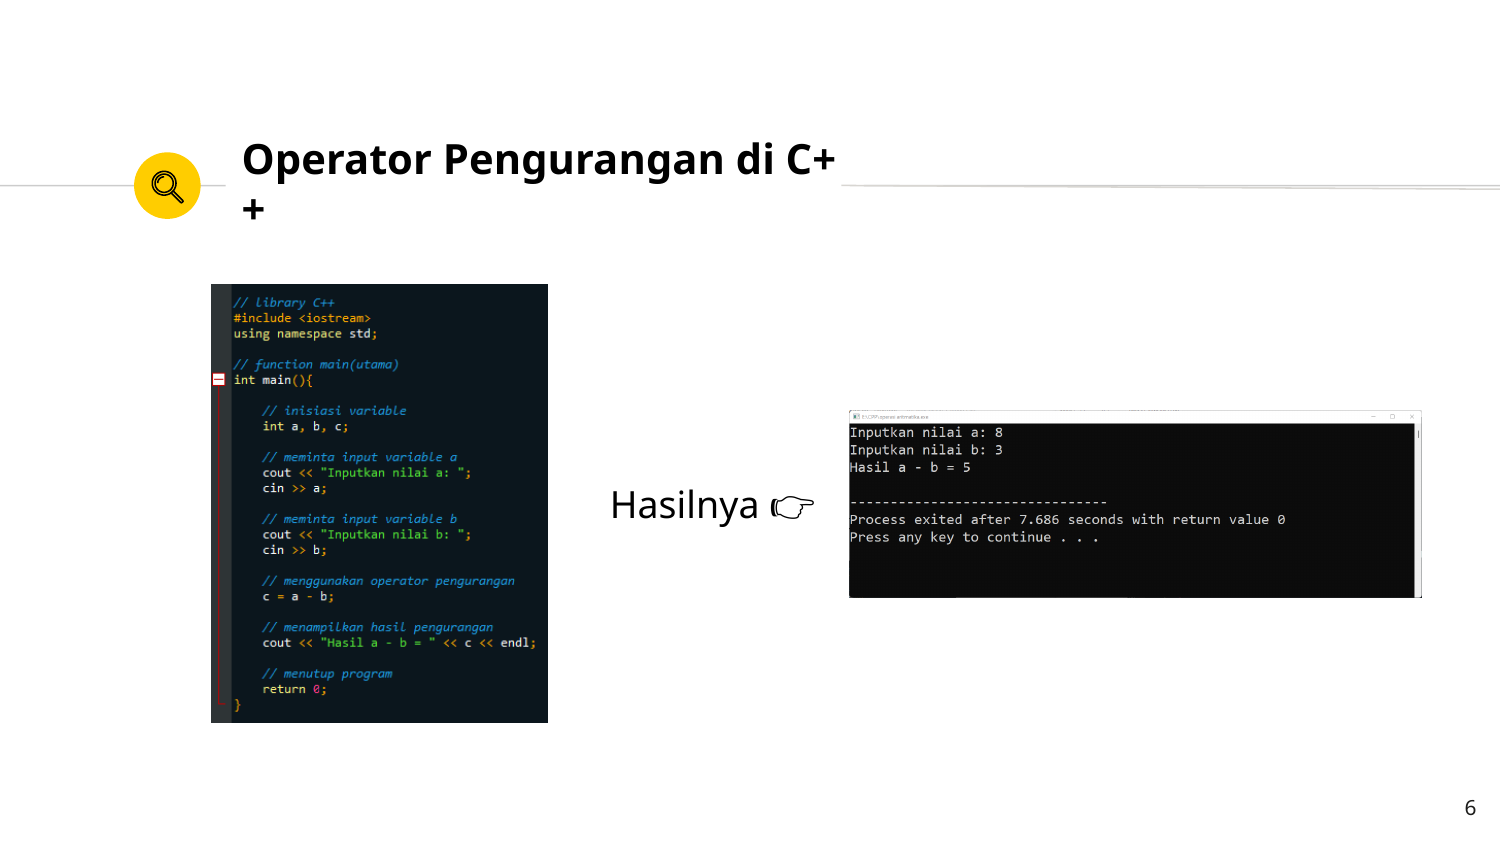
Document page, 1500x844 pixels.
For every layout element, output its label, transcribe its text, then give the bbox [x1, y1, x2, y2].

text_box Hasilnya 👉 [592, 466, 833, 542]
picture [849, 410, 1422, 598]
slide_number 1 [1401, 779, 1492, 844]
title Operator Pengurangan di C++ [226, 146, 863, 219]
picture [211, 284, 548, 724]
